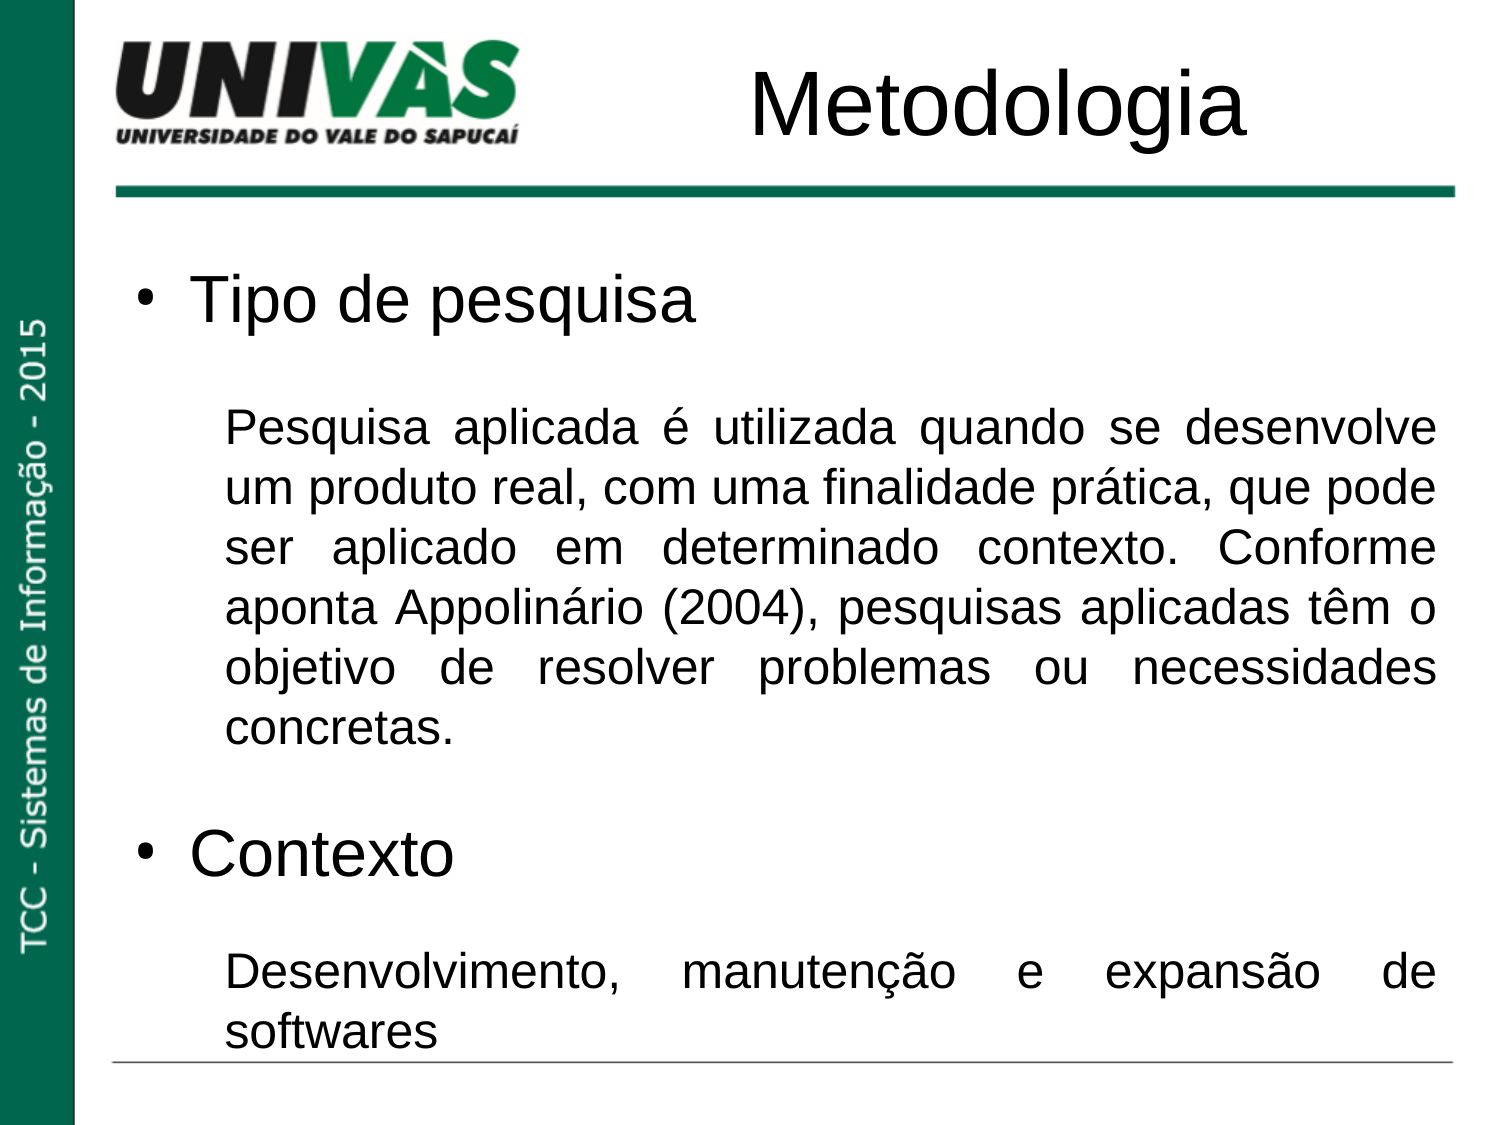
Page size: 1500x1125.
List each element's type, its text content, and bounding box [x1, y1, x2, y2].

text_box Tipo de pesquisa Pesquisa aplicada é utilizada quando se desenvolve um produto real, com uma finalidade prática, que pode ser aplicado em determinado contexto. Conforme aponta Appolinário (2004), pesquisas aplicadas têm o objetivo de resolver problemas ou necessidades concretas. Contexto Desenvolvimento, manutenção e expansão de softwares [118, 208, 1453, 863]
picture [0, 0, 1500, 1125]
title Metodologia [543, 23, 1454, 174]
